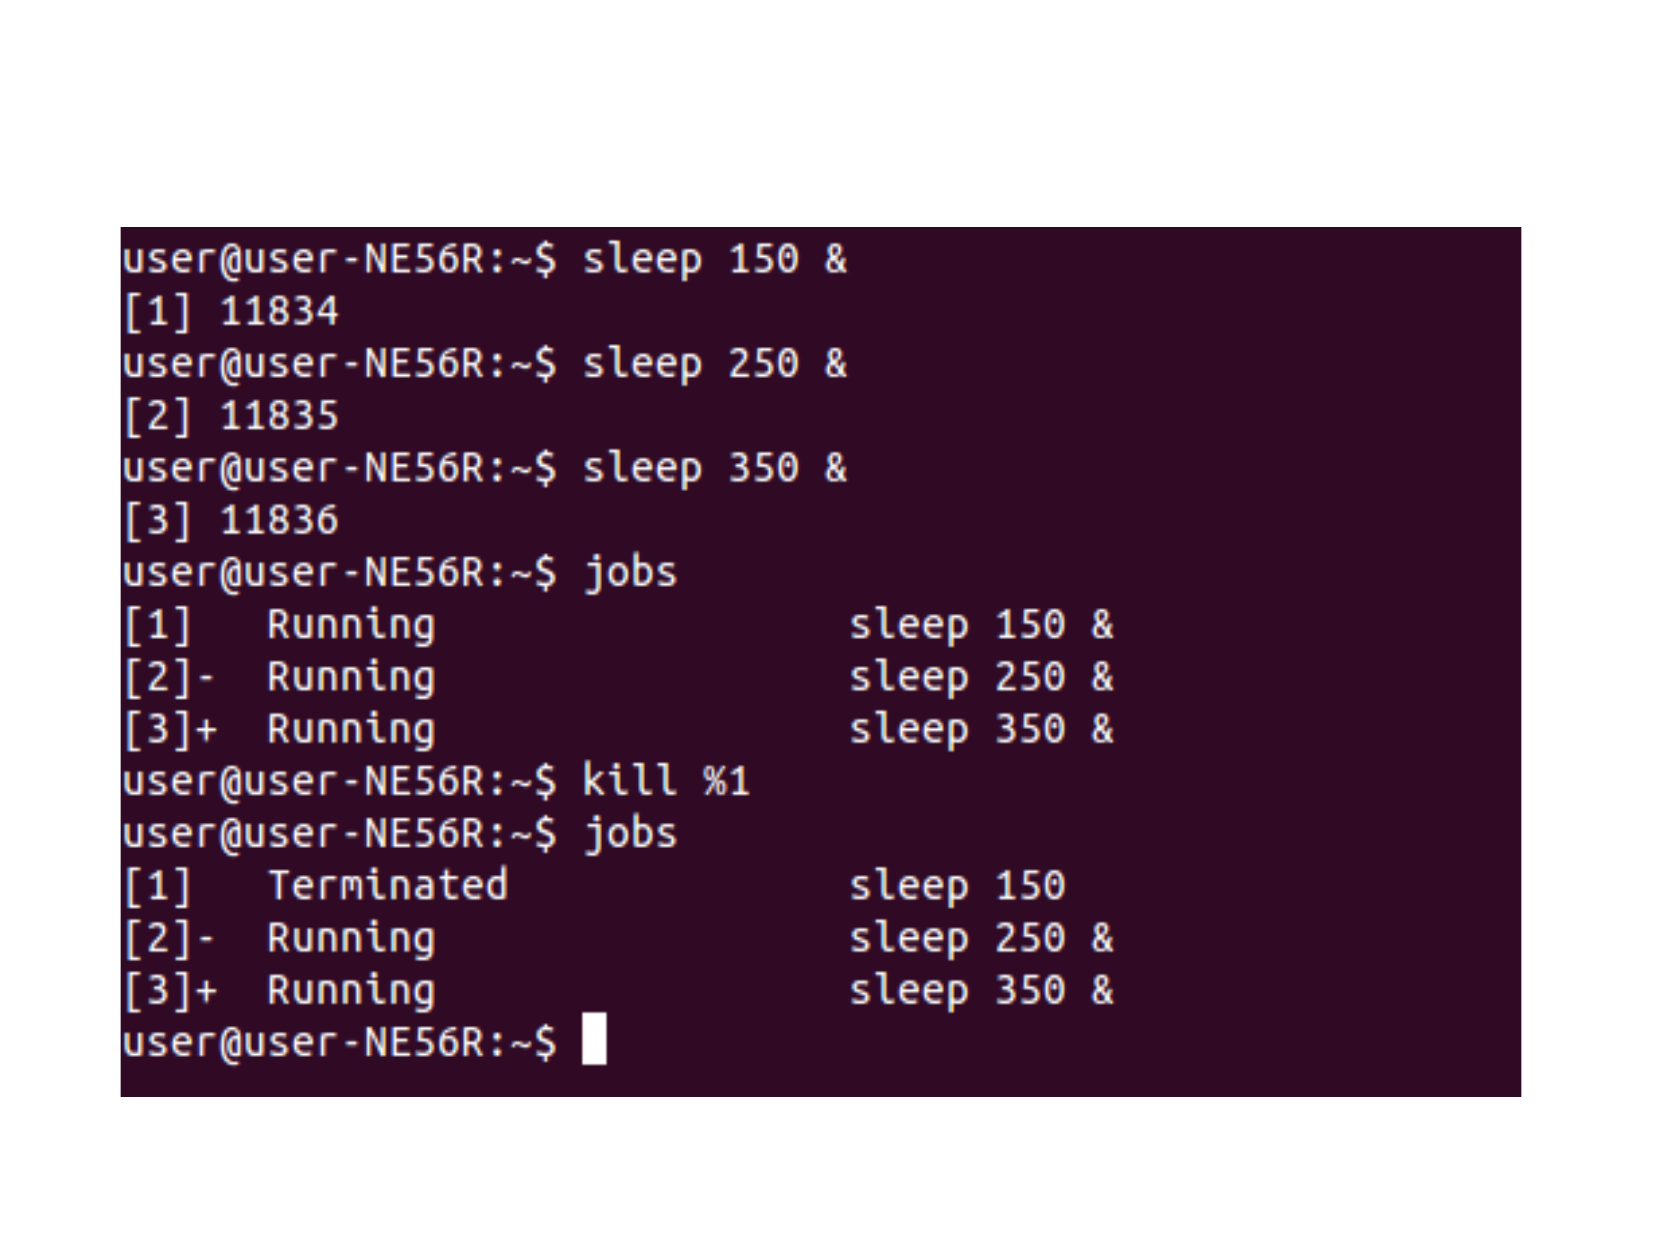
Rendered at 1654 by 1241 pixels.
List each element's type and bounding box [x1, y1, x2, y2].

picture [120, 227, 1522, 1097]
